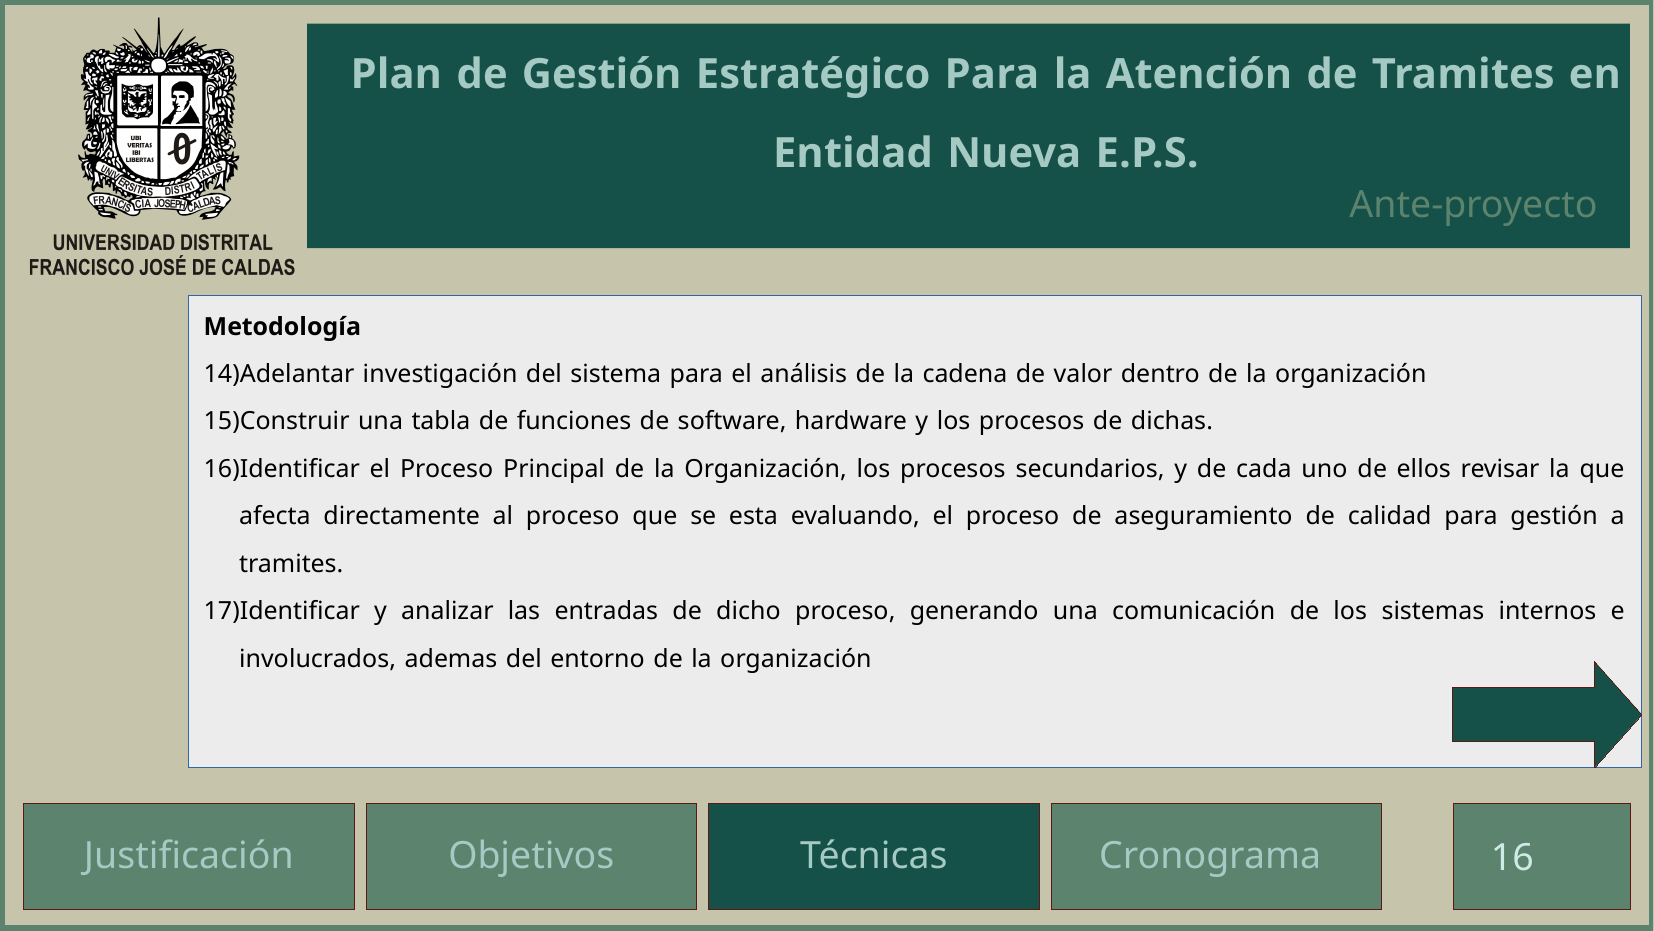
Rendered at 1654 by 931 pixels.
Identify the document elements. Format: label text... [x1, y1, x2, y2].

text_box [0, 0, 1654, 931]
text_box Plan de Gestión Estratégico Para la Atención de Tramites en Entidad Nueva E.P.S. [318, 27, 1654, 201]
picture [12, 0, 308, 296]
text_box Objetivos [366, 803, 697, 910]
text_box Ante-proyecto [1334, 162, 1642, 249]
text_box <número> [1393, 814, 1631, 901]
text_box Técnicas [708, 803, 1040, 910]
text_box Justificación [23, 803, 355, 910]
text_box Cronograma [1051, 803, 1382, 910]
text_box Metodología Adelantar investigación del sistema para el análisis de la cadena de valor dentro de la organización Construir una tabla de funciones de software, hardware y los procesos de dichas. Identificar el Proceso Principal de la Organización, los procesos secundarios, y de cada uno de ellos revisar la que afecta directamente al proceso que se esta evaluando, el proceso de aseguramiento de calidad para gestión a tramites. Identificar y analizar las entradas de dicho proceso, generando una comunicación de los sistemas internos e involucrados, ademas del entorno de la organización [188, 295, 1642, 768]
